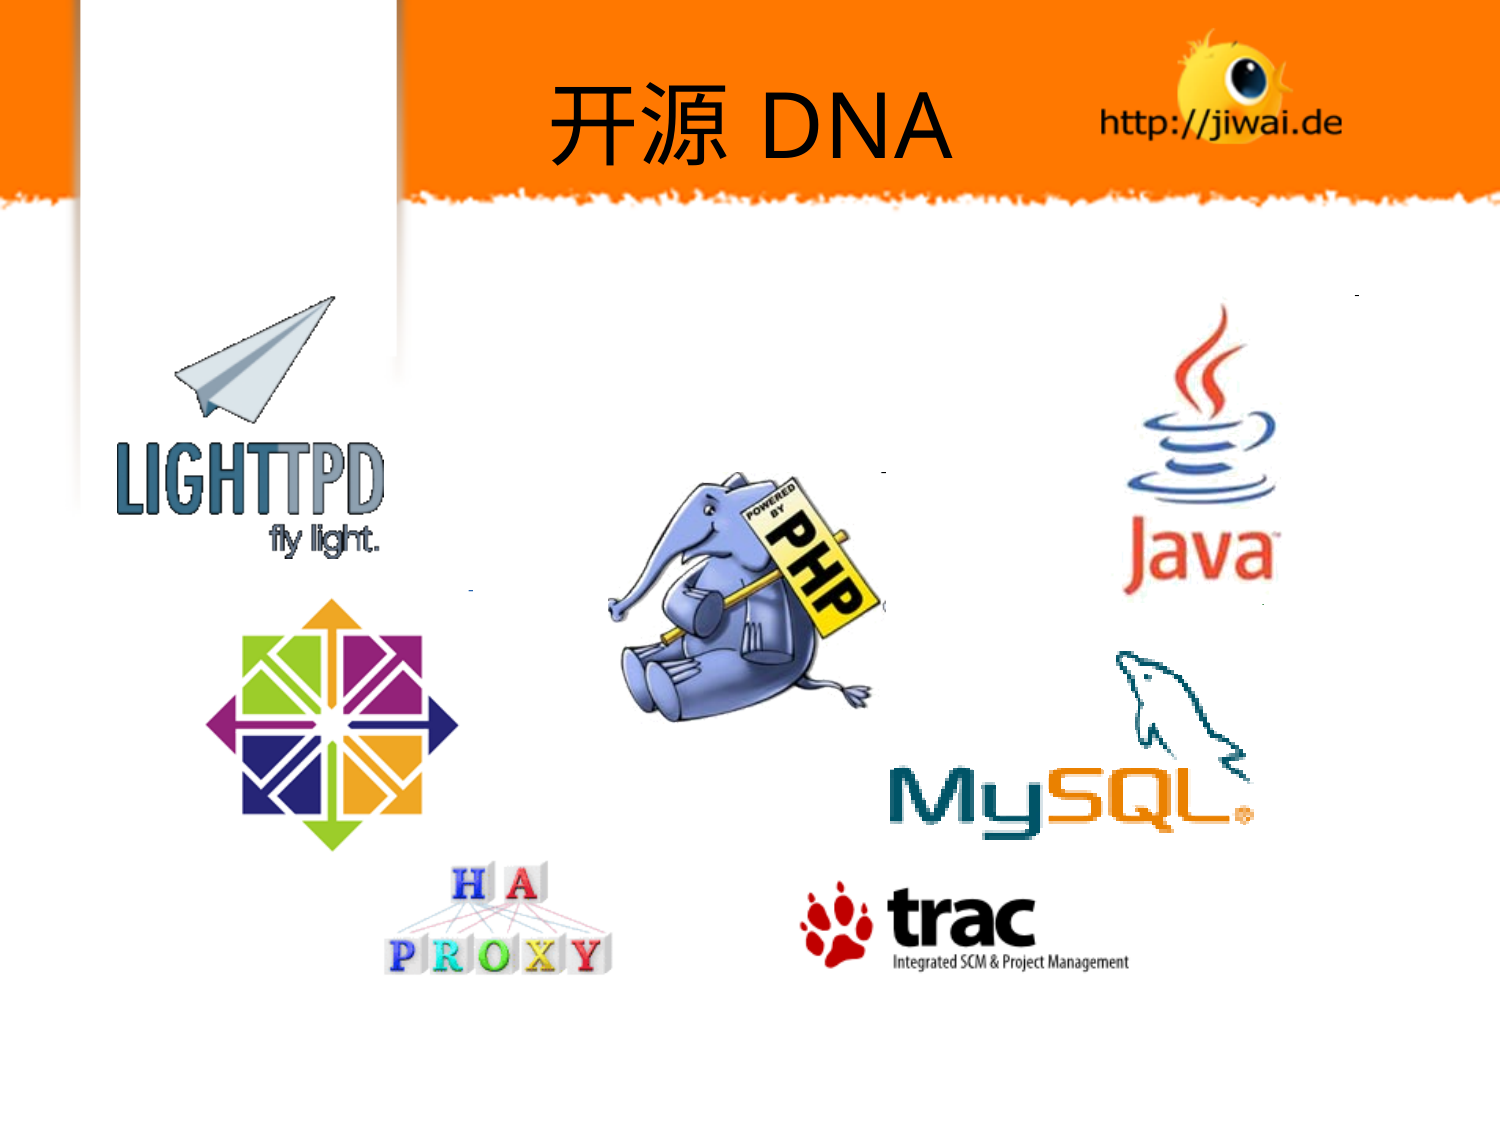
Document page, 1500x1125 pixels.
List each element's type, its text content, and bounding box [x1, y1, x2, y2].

title 开源DNA [75, 44, 1425, 249]
picture [0, 0, 1500, 1125]
list [75, 263, 1425, 633]
